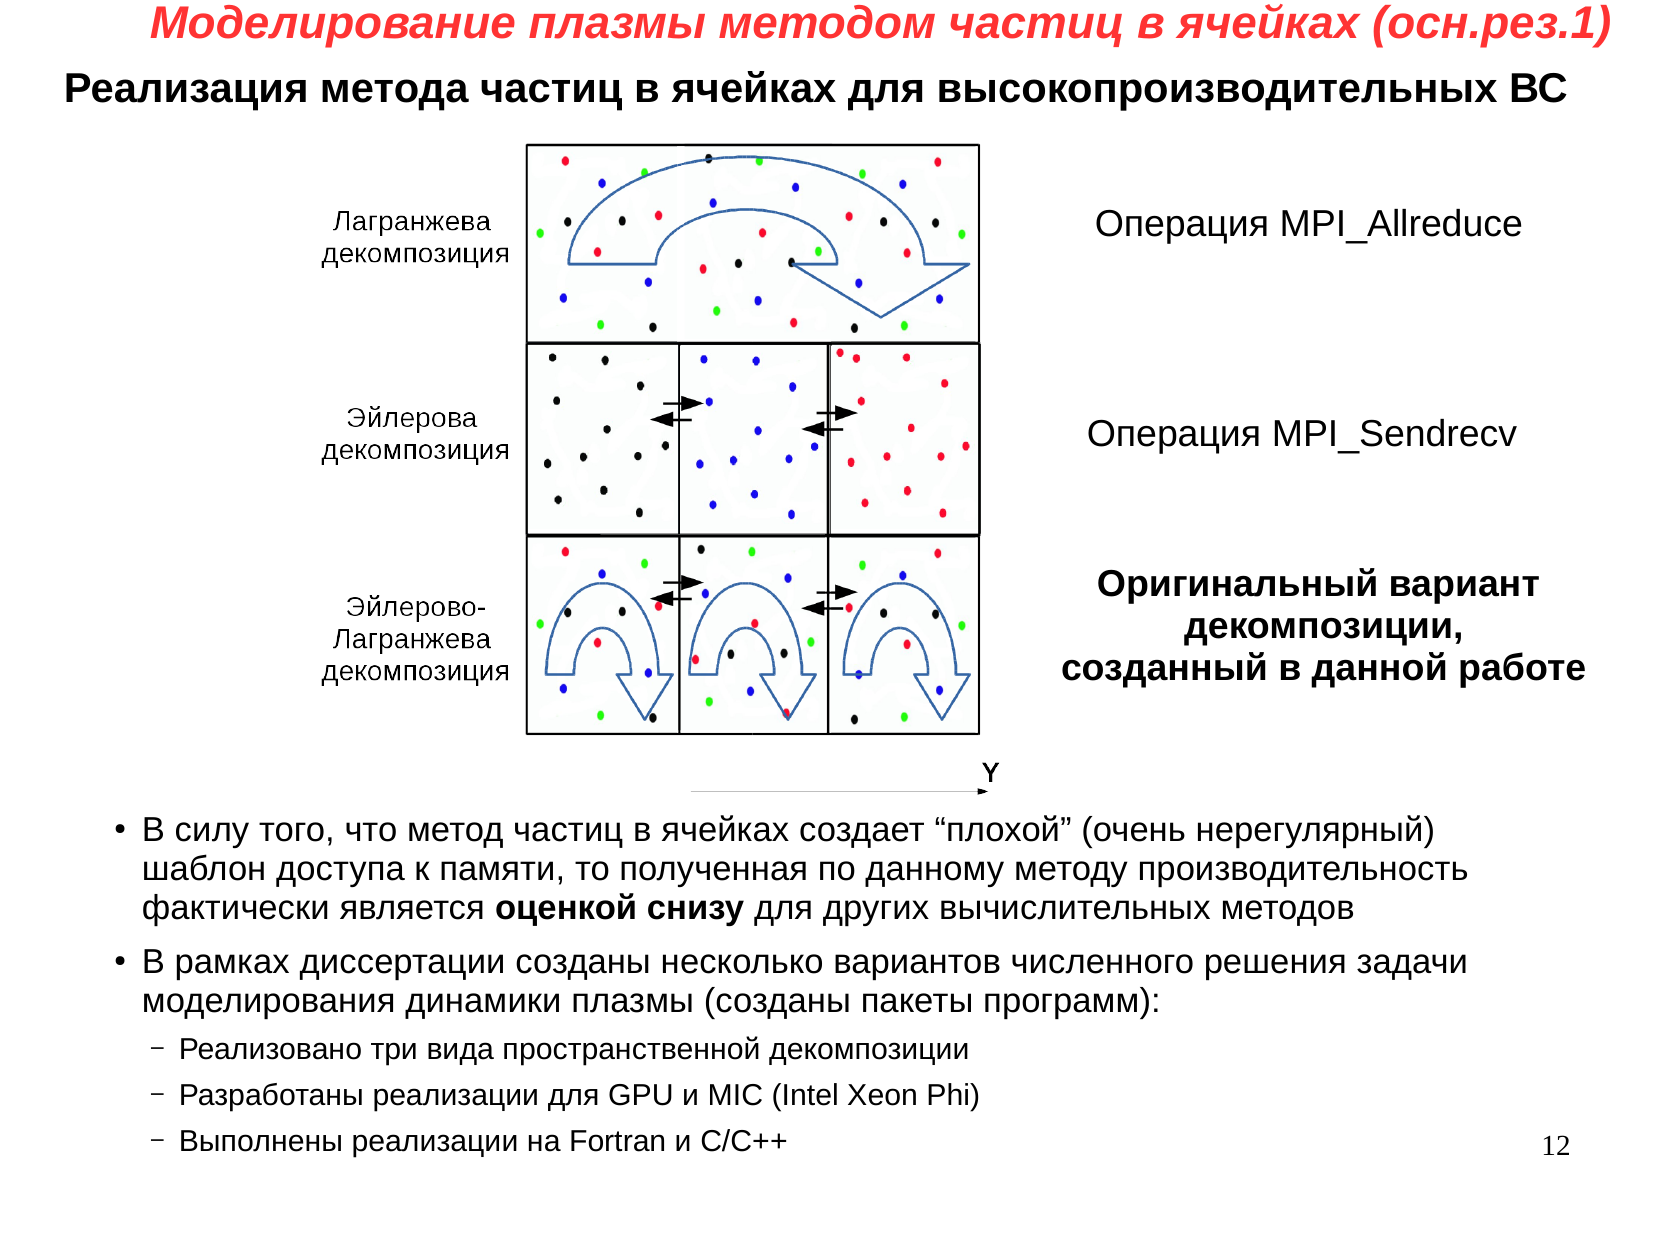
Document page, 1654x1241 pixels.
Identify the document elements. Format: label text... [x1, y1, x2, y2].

text_box Моделирование плазмы методом частиц в ячейках (осн.рез.1) [135, 0, 1654, 107]
list В силу того, что метод частиц в ячейках создает “плохой” (очень нерегулярный) шаблон доступа к памяти, то полученная по данному методу производительность фактически является оценкой снизу для других вычислительных методов В рамках диссертации созданы несколько вариантов численного решения задачи моделирования динамики плазмы (созданы пакеты программ): Реализовано три вида пространственной декомпозиции Разработаны реализации для GPU и MIC (Intel Xeon Phi) Выполнены реализации на Fortran и C/C++ [105, 810, 1489, 1196]
text_box Операция MPI_Sendrecv [1072, 405, 1533, 462]
title Реализация метода частиц в ячейках для высокопроизводительных ВС [0, 0, 1654, 251]
picture [315, 251, 1006, 796]
text_box Операция MPI_Allreduce [1080, 195, 1538, 252]
text_box Оригинальный вариант декомпозиции, созданный в данной работе [1046, 555, 1602, 696]
